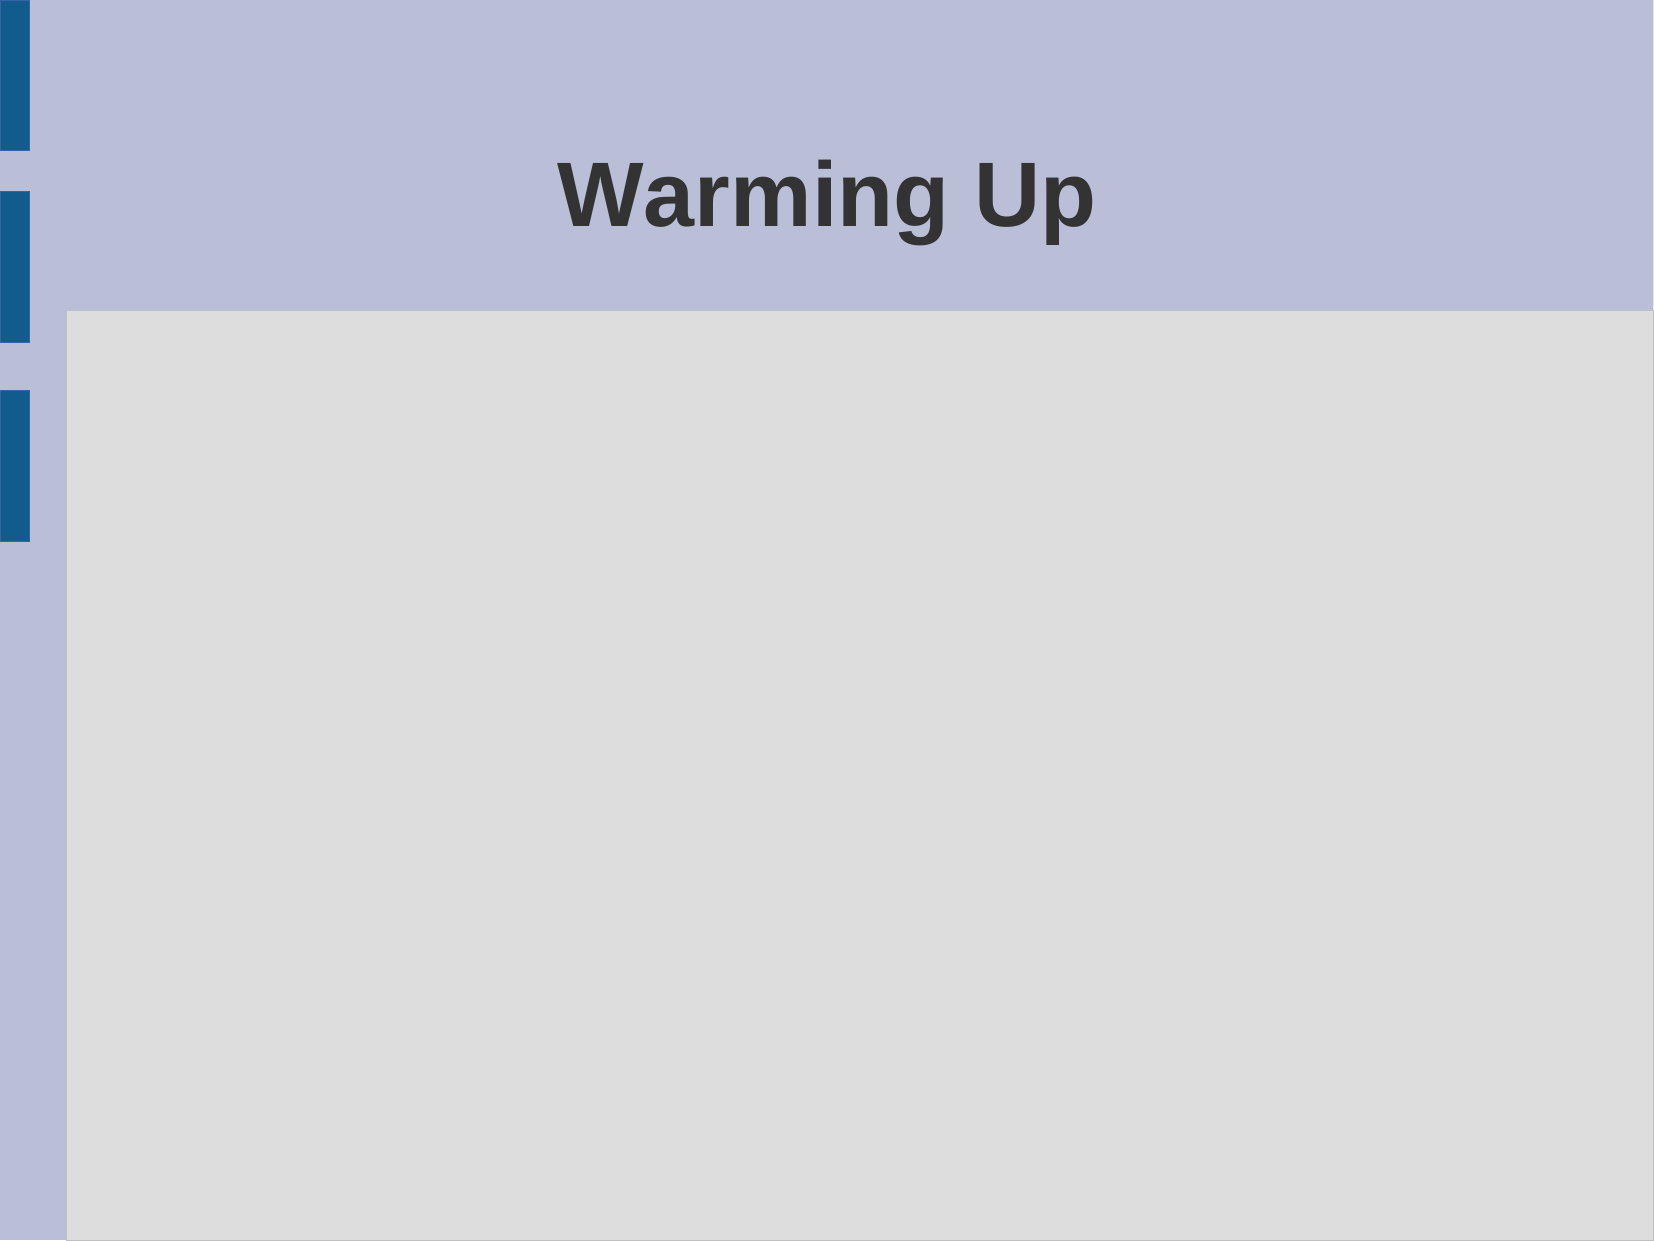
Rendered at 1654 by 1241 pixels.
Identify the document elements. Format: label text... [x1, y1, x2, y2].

title Warming Up [121, 91, 1534, 299]
